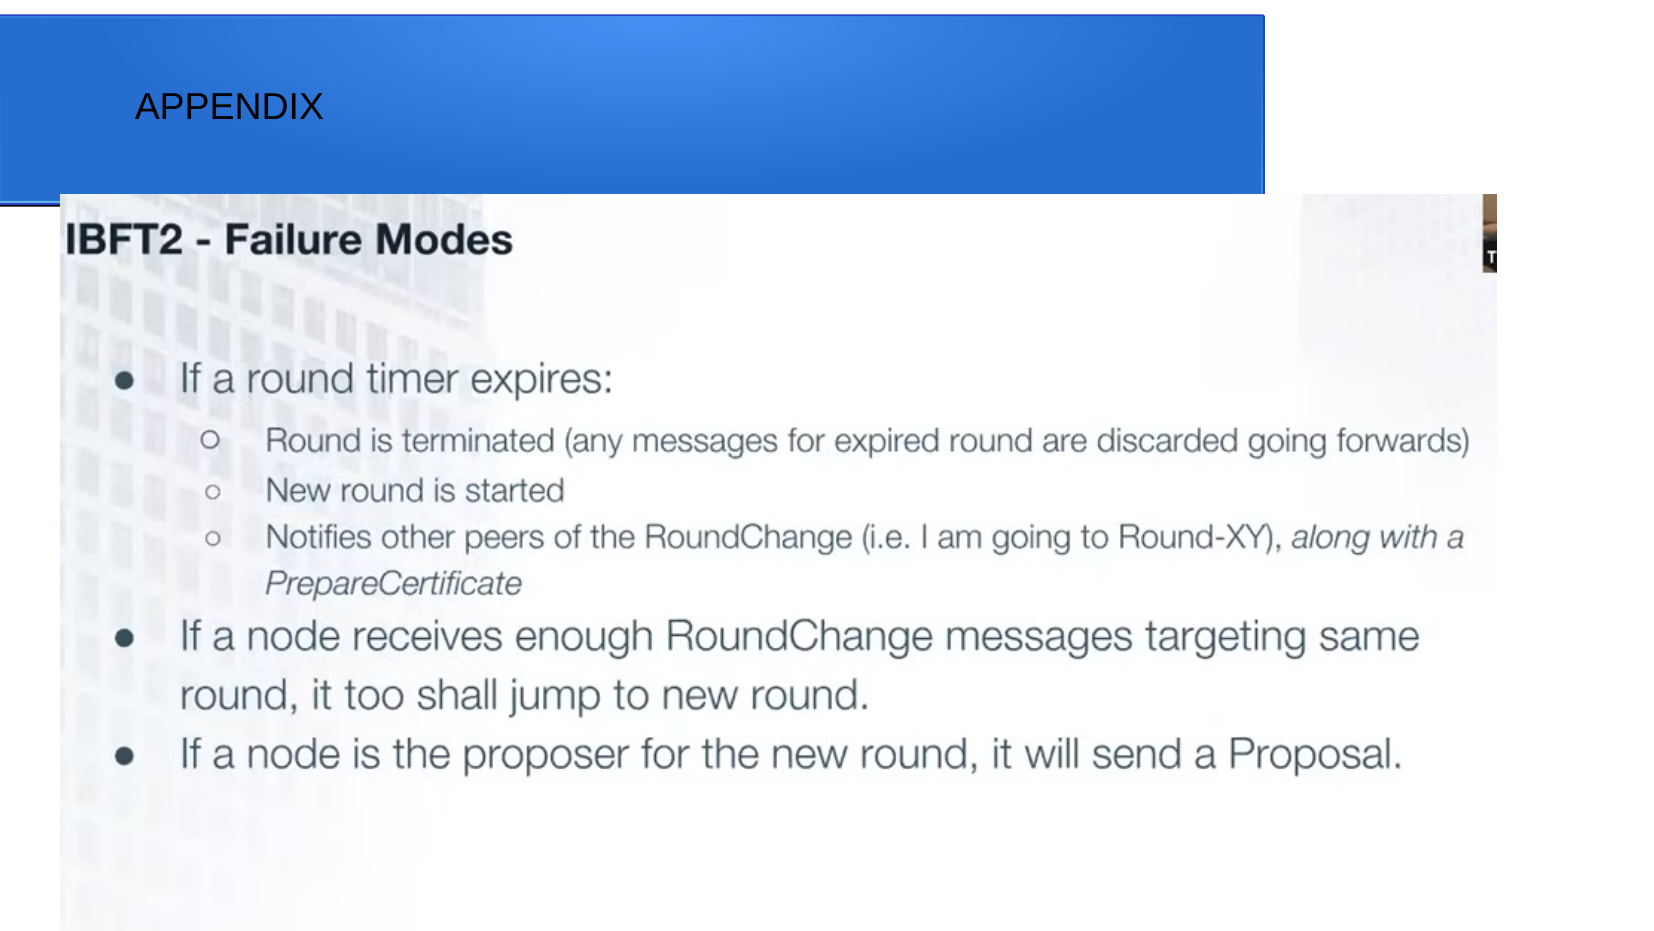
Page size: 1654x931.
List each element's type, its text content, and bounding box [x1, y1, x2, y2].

text_box APPENDIX [120, 78, 552, 181]
picture [60, 194, 1497, 931]
